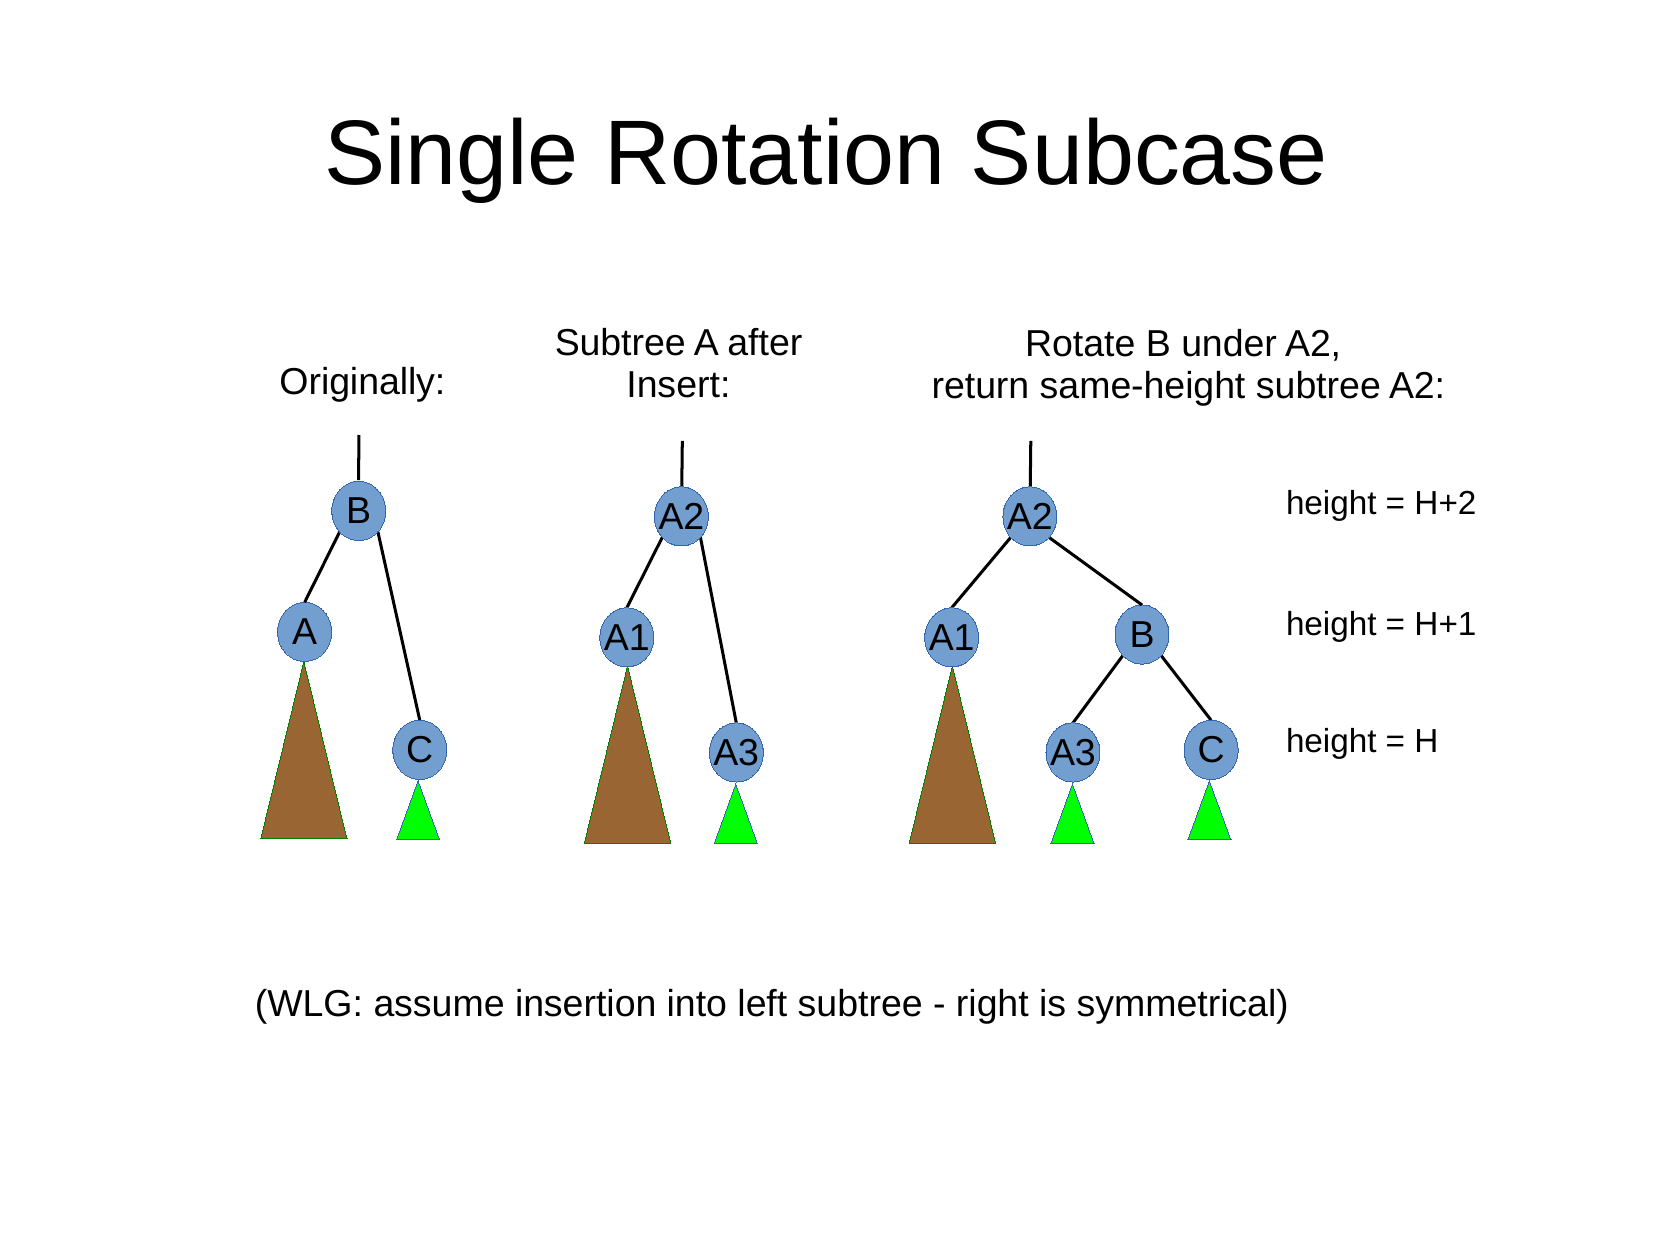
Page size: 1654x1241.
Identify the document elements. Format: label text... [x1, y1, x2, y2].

text_box [1050, 783, 1095, 844]
text_box A [277, 602, 332, 662]
title Single Rotation Subcase [82, 49, 1571, 257]
text_box B [331, 481, 386, 541]
text_box height = H+1 [1271, 597, 1596, 681]
text_box [260, 662, 348, 839]
text_box A3 [1045, 722, 1100, 783]
text_box height = H [1271, 715, 1557, 798]
text_box (WLG: assume insertion into left subtree - right is symmetrical) [240, 975, 1305, 1032]
text_box A2 [654, 486, 709, 546]
text_box [909, 667, 996, 844]
text_box [396, 780, 440, 840]
text_box Rotate B under A2, return same-height subtree A2: [906, 315, 1461, 414]
text_box [1187, 780, 1232, 840]
text_box A2 [1002, 486, 1057, 546]
text_box A1 [924, 607, 979, 667]
text_box A1 [599, 607, 654, 667]
text_box A3 [709, 722, 764, 783]
text_box height = H+2 [1271, 476, 1596, 560]
text_box [584, 667, 671, 844]
text_box [714, 783, 758, 844]
text_box Originally: [264, 352, 461, 410]
text_box B [1115, 604, 1169, 665]
text_box Subtree A after Insert: [540, 314, 826, 420]
text_box C [1184, 720, 1239, 780]
text_box C [392, 720, 447, 780]
